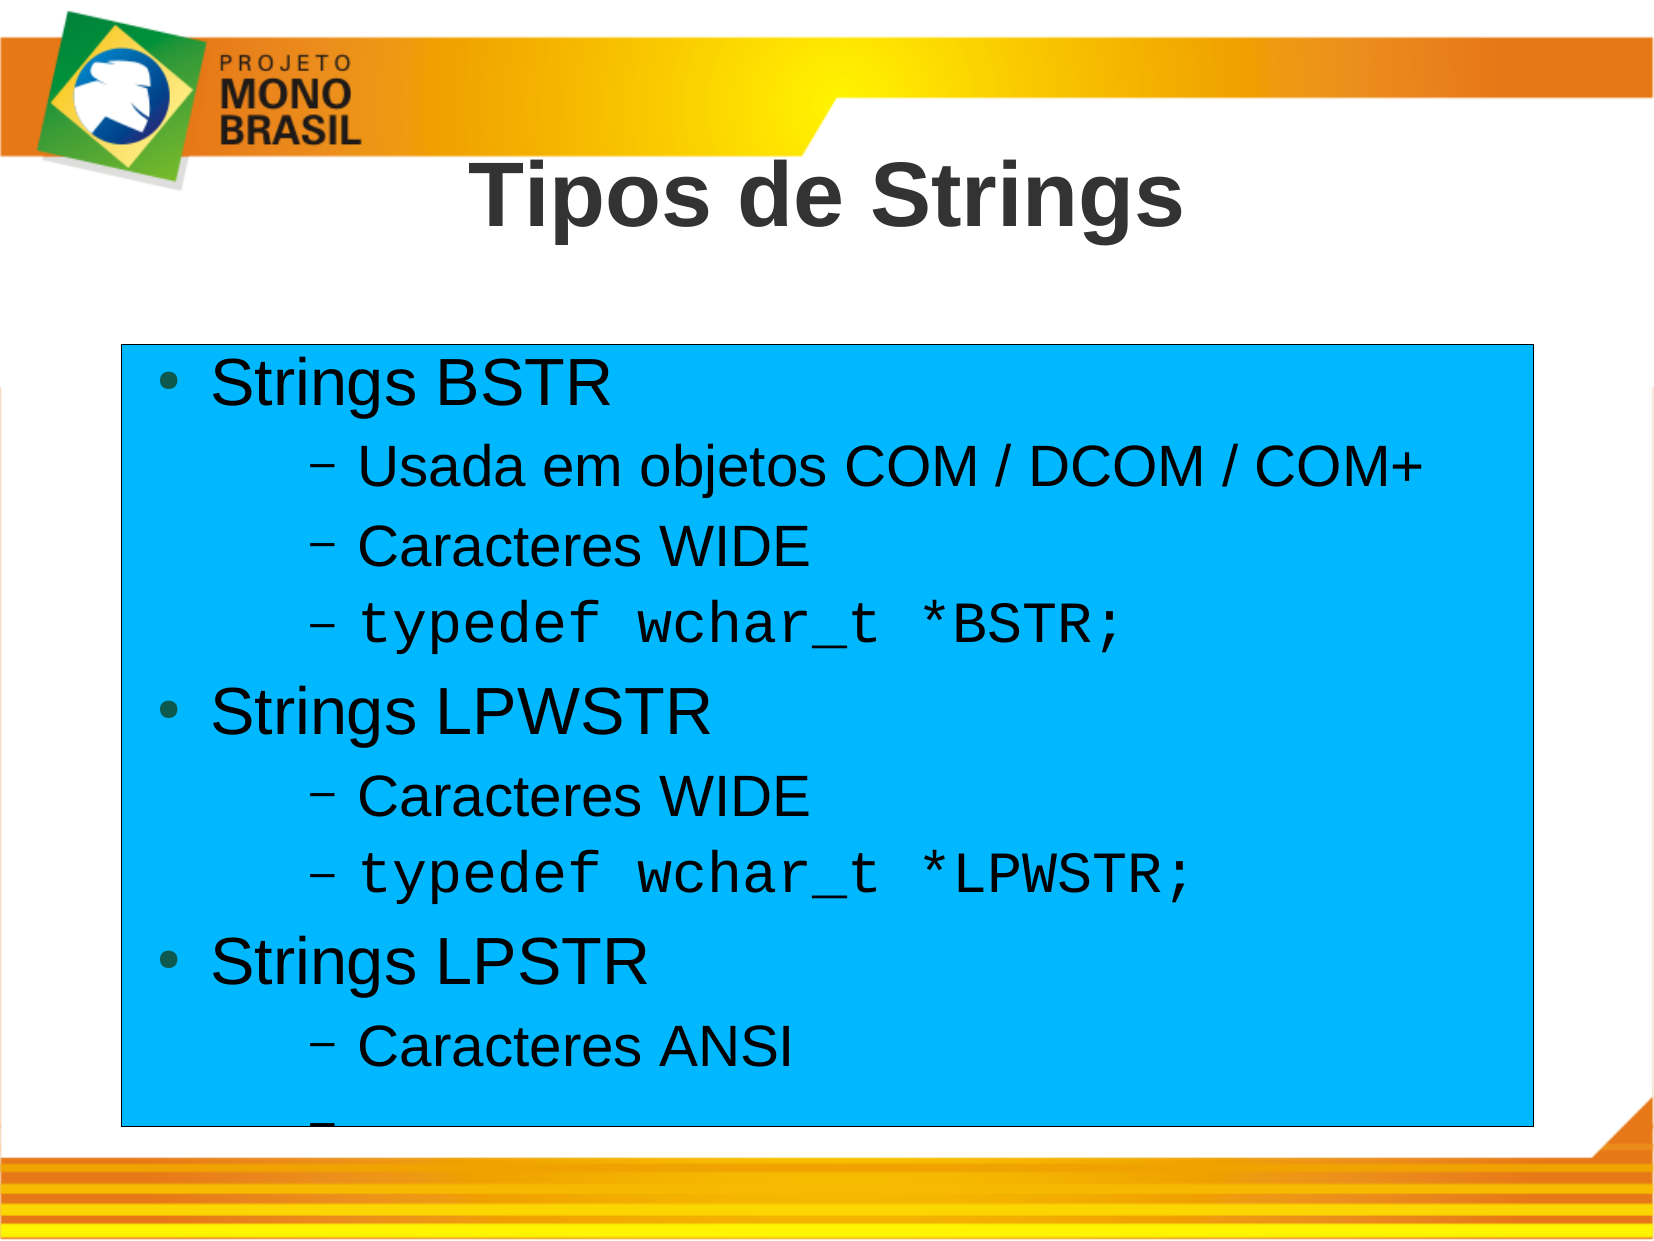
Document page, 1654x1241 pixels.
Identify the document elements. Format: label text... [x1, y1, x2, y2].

title Tipos de Strings [121, 91, 1534, 299]
list Strings BSTR Usada em objetos COM / DCOM / COM+ Caracteres WIDE typedef wchar_t *BSTR; Strings LPWSTR Caracteres WIDE typedef wchar_t *LPWSTR; Strings LPSTR Caracteres ANSI [121, 344, 1534, 1164]
picture [0, 0, 1654, 1241]
